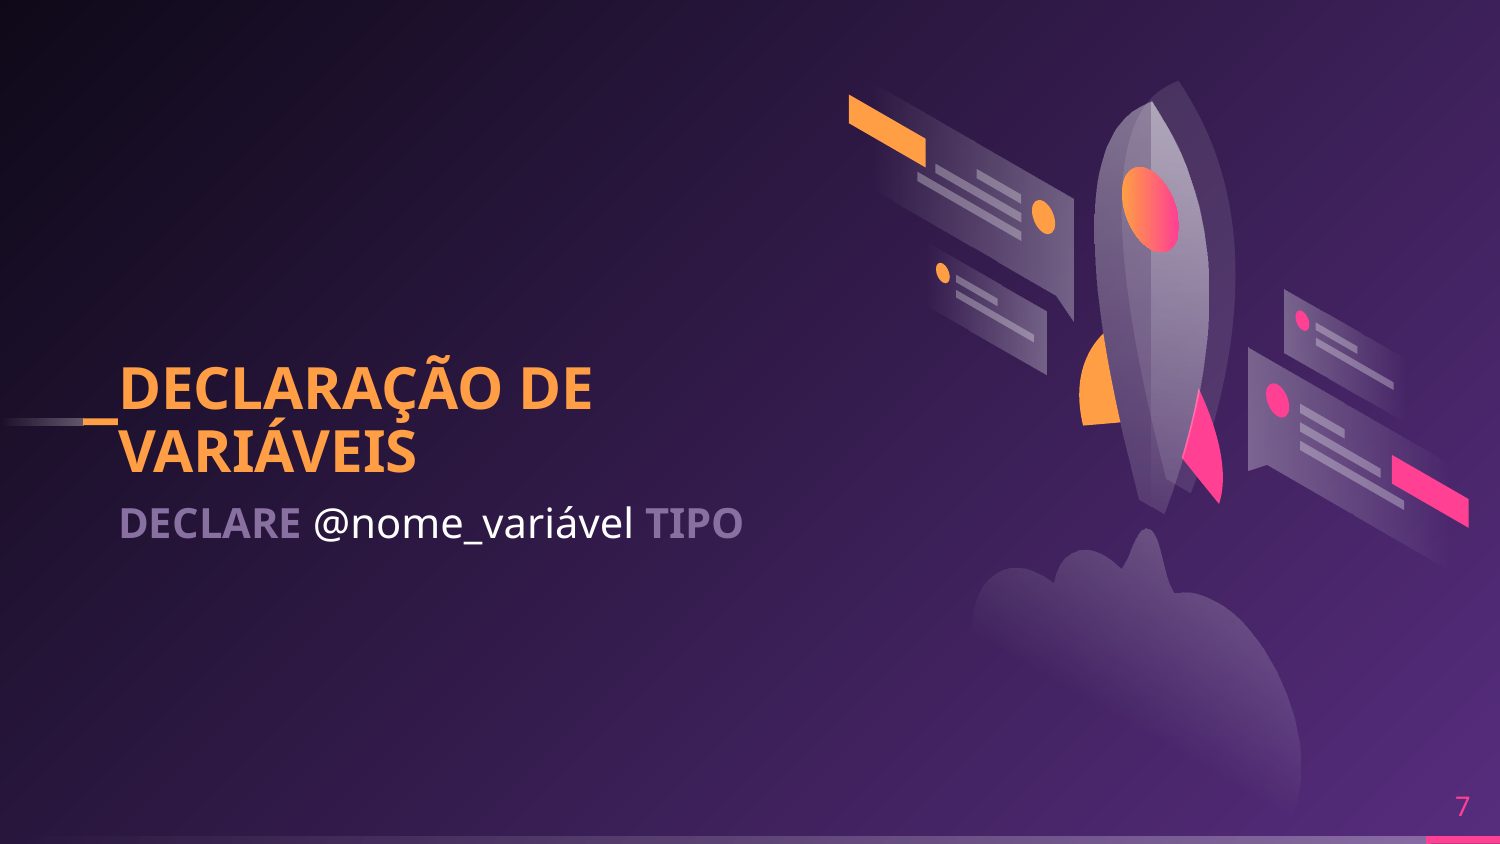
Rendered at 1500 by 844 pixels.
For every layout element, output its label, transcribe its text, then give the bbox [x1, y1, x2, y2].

text_box [1079, 80, 1236, 514]
text_box [1284, 289, 1407, 423]
text_box [1248, 347, 1469, 572]
slide_number <número> [1426, 779, 1500, 837]
text_box [925, 241, 1047, 375]
text_box [848, 82, 1074, 322]
subtitle DECLARE @nome_variável TIPO [118, 489, 798, 739]
title DECLARAÇÃO DE VARIÁVEIS [118, 297, 602, 489]
text_box [971, 528, 1301, 844]
